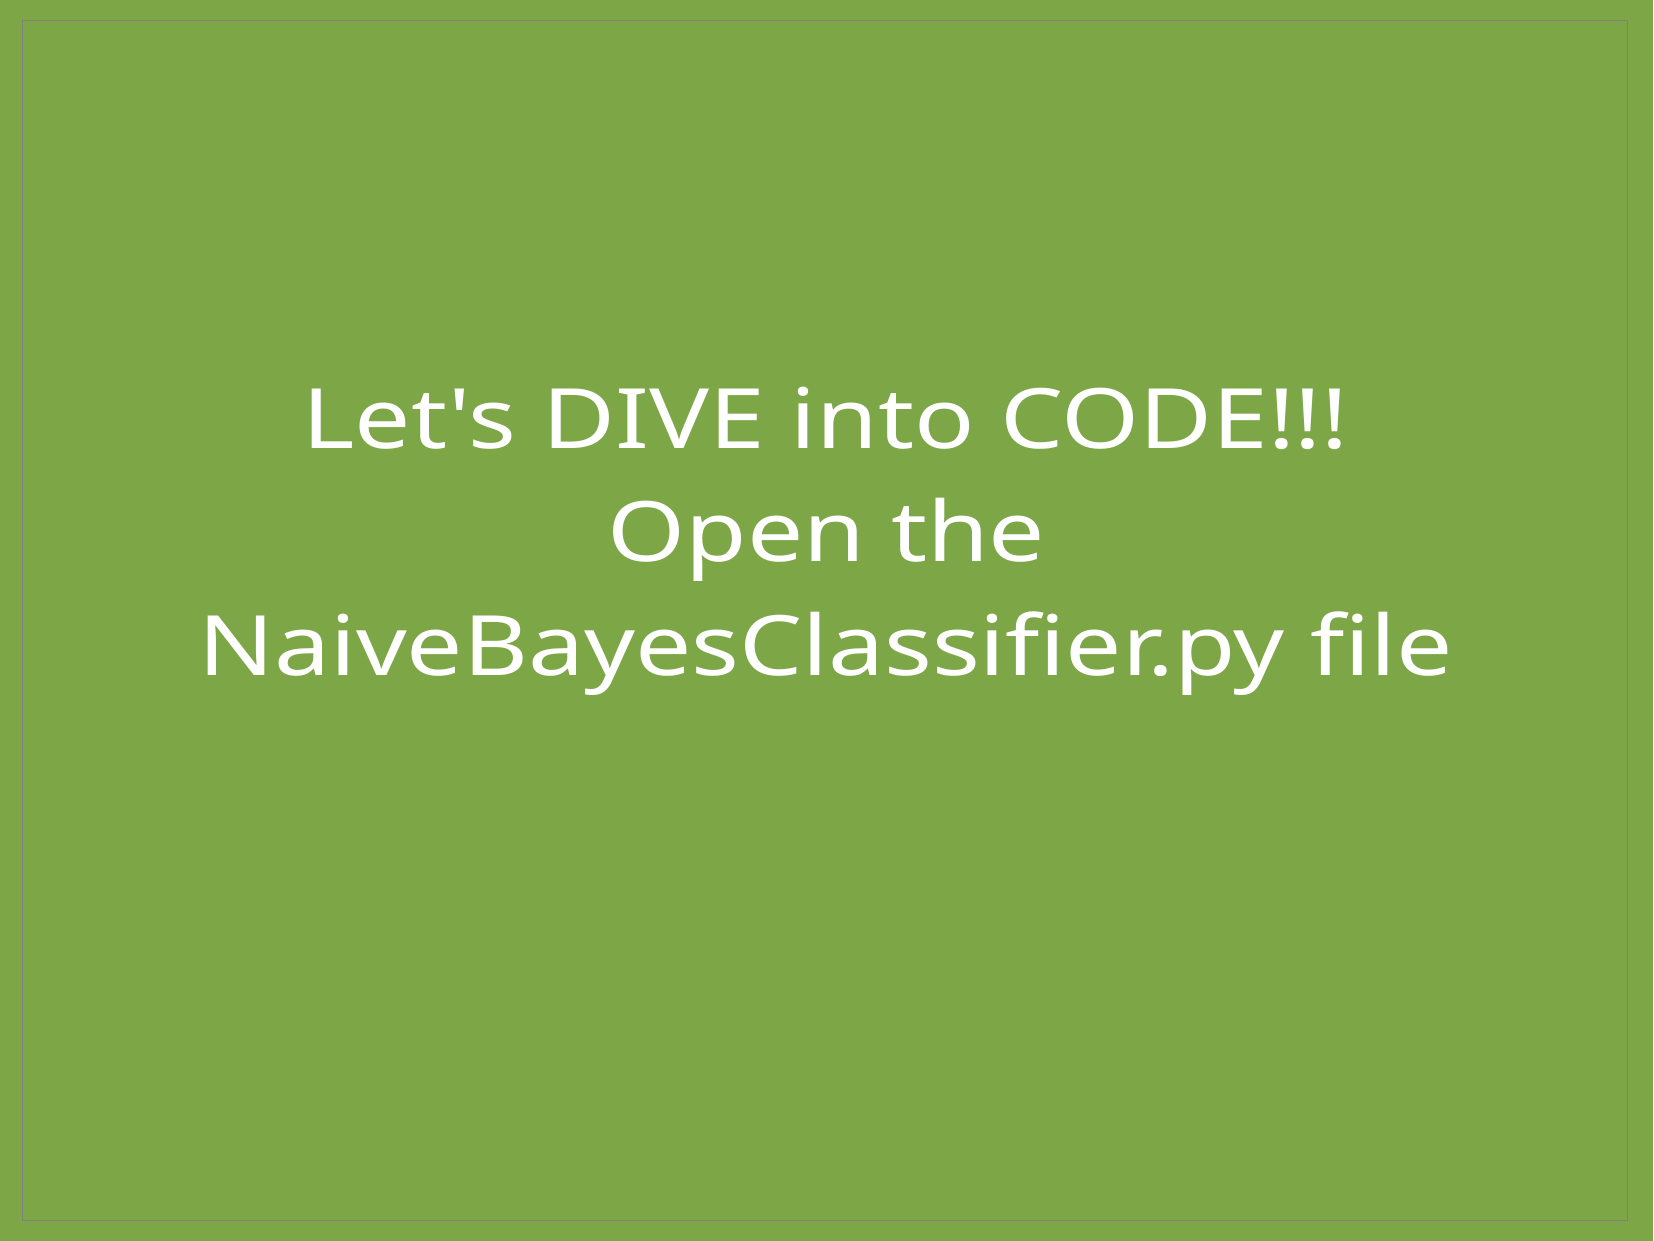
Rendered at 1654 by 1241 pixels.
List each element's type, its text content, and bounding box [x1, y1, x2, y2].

text_box [22, 20, 1628, 1221]
subtitle Let's DIVE into CODE!!! Open the NaiveBayesClassifier.py file [82, 49, 1571, 1010]
